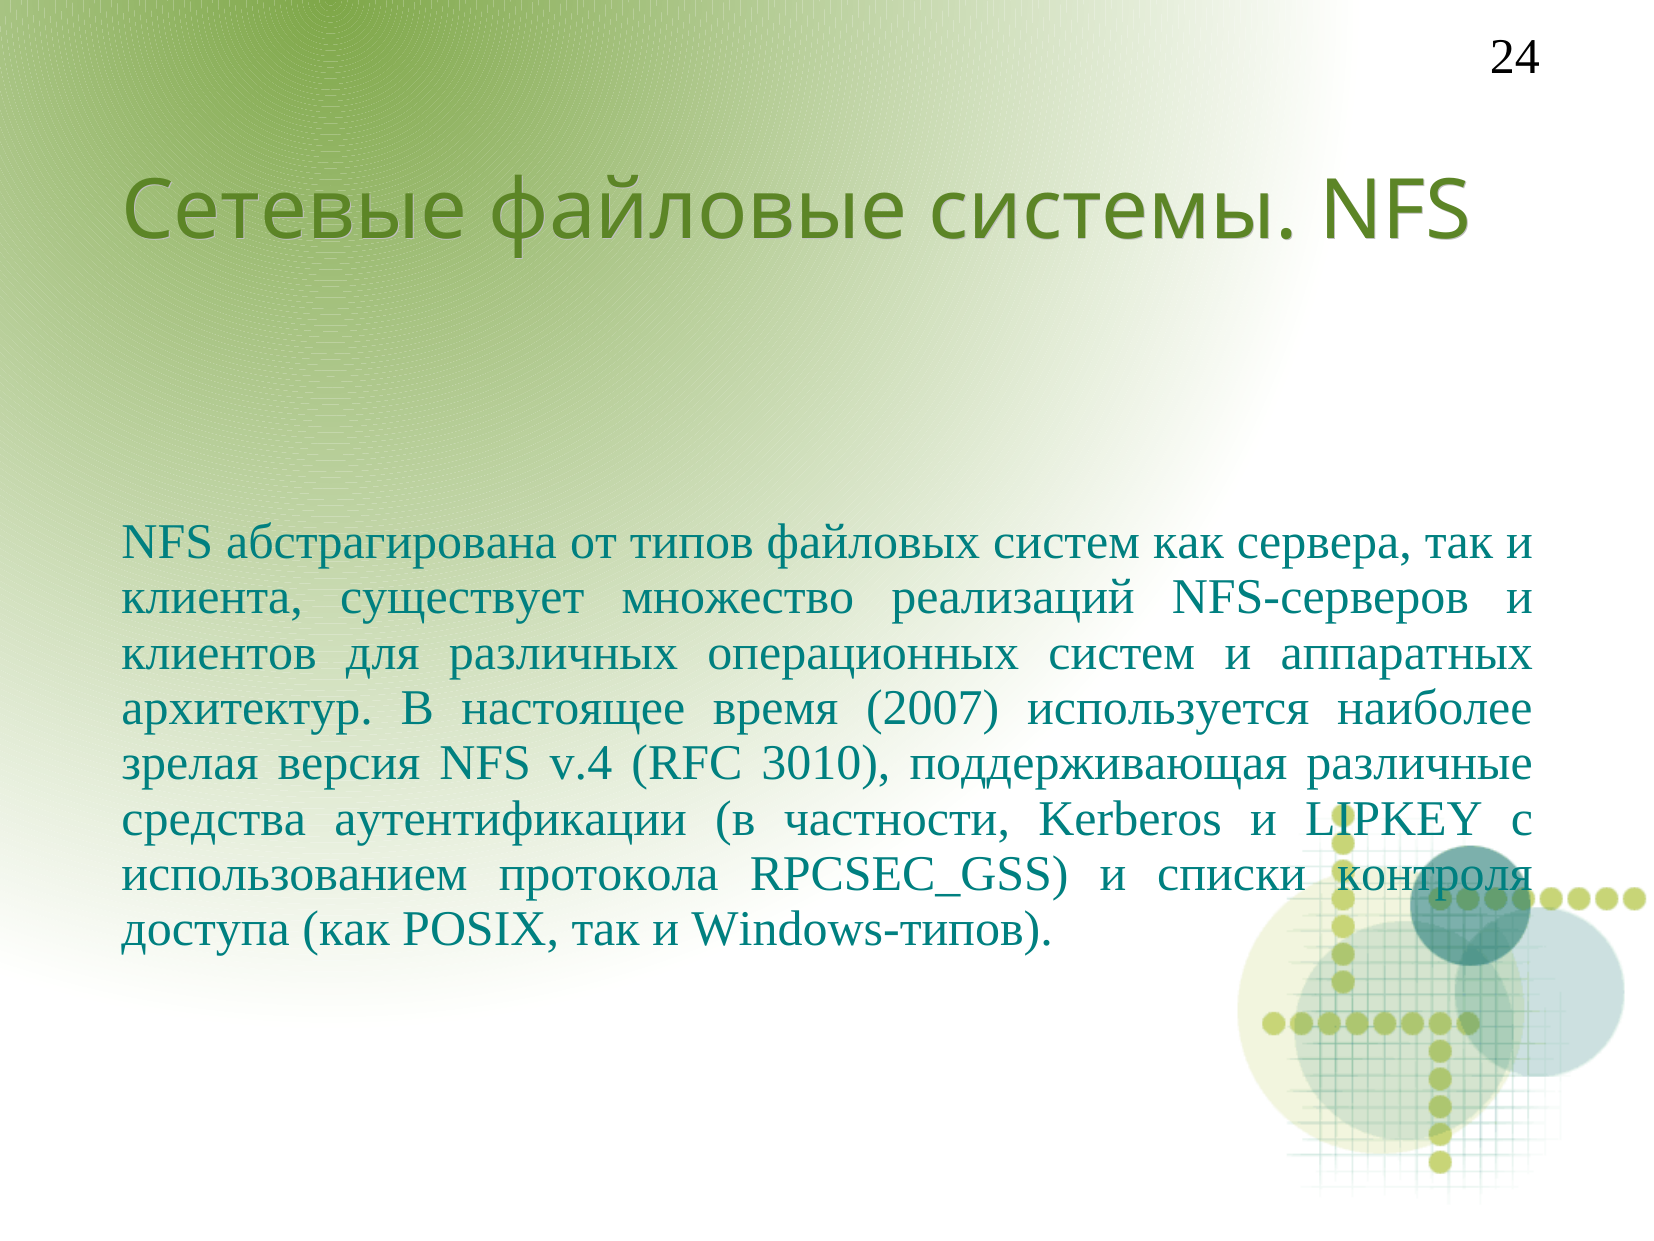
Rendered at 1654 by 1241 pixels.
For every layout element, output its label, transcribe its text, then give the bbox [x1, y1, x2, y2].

subtitle NFS абстрагирована от типов файловых систем как сервера, так и клиента, существует множество реализаций NFS-серверов и клиентов для различных операционных систем и аппаратных архитектур. В настоящее время (2007) используется наиболее зрелая версия NFS v.4 (RFC 3010), поддерживающая различные средства аутентификации (в частности, Kerberos и LIPKEY с использованием протокола RPCSEC_GSS) и списки контроля доступа (как POSIX, так и Windows-типов). [121, 344, 1534, 1127]
text_box <номер> [1500, 29, 1654, 89]
title Сетевые файловые системы. NFS [121, 102, 1534, 311]
picture [1224, 792, 1654, 1211]
